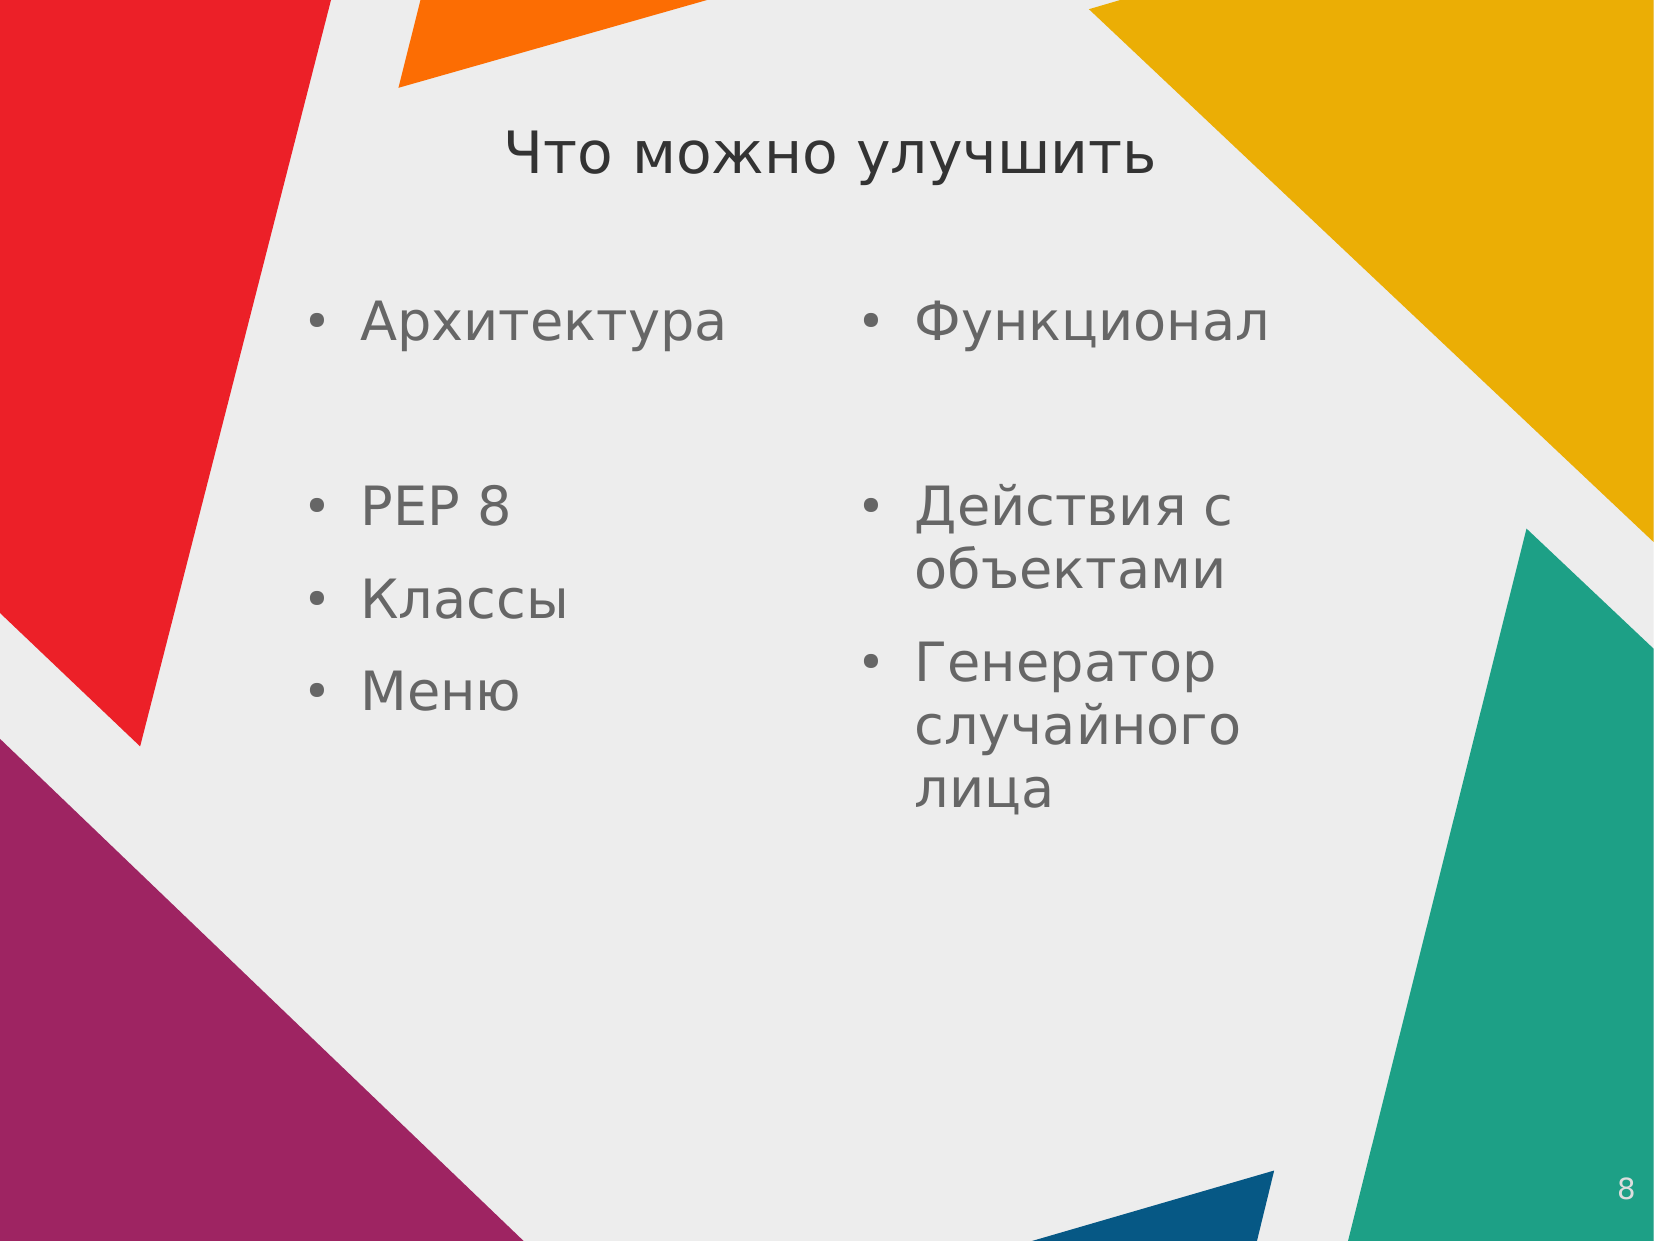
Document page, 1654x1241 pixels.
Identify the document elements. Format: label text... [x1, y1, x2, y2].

list Функционал Действия с объектами Генератор случайного лица [843, 290, 1372, 1090]
list Архитектура PEP 8 Классы Меню [289, 290, 818, 1090]
title Что можно улучшить [289, 49, 1372, 257]
